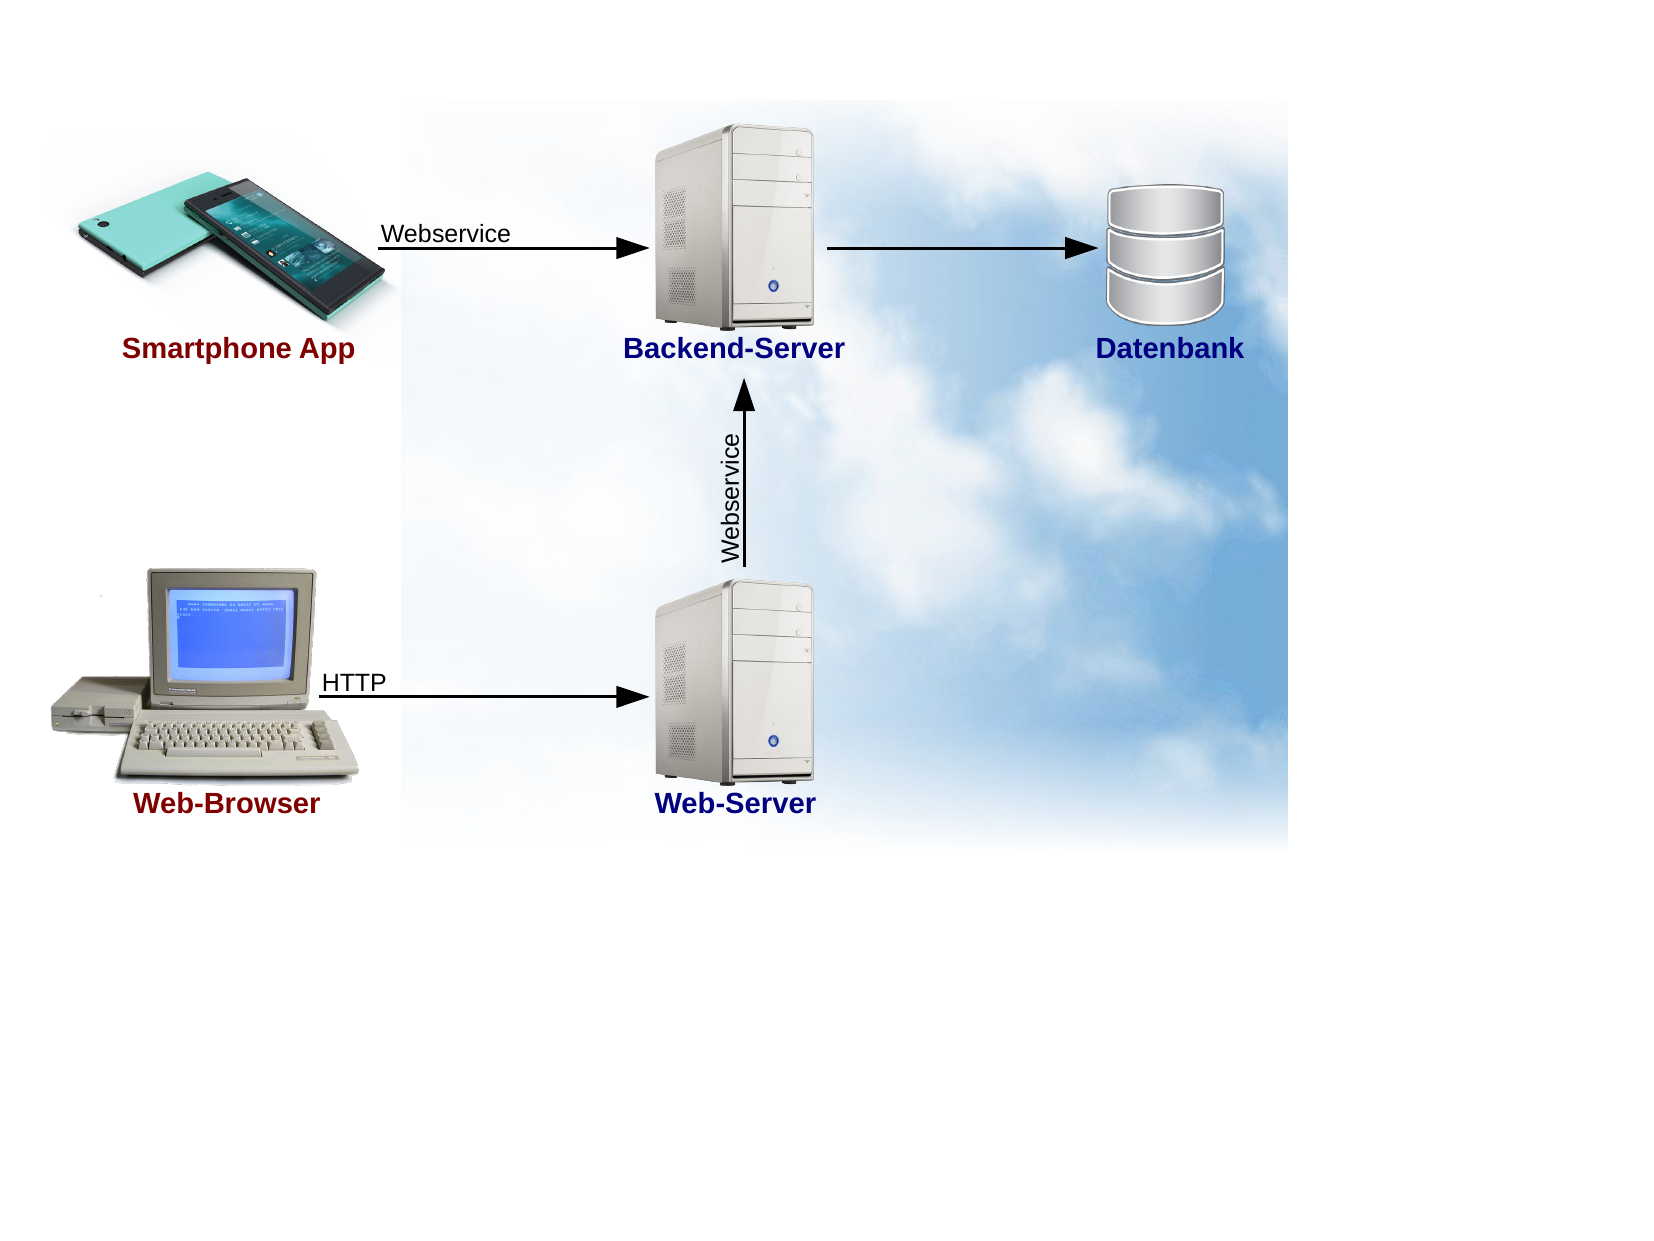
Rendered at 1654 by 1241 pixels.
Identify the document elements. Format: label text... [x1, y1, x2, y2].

text_box HTTP [307, 661, 403, 705]
picture [27, 519, 378, 800]
picture [47, 100, 1288, 851]
text_box Web-Server [640, 779, 831, 828]
text_box Webservice [366, 212, 528, 256]
text_box Datenbank [1080, 324, 1260, 373]
text_box Webservice [708, 417, 752, 579]
text_box Smartphone App [107, 324, 371, 373]
text_box Backend-Server [608, 324, 861, 373]
text_box Web-Browser [118, 779, 337, 828]
